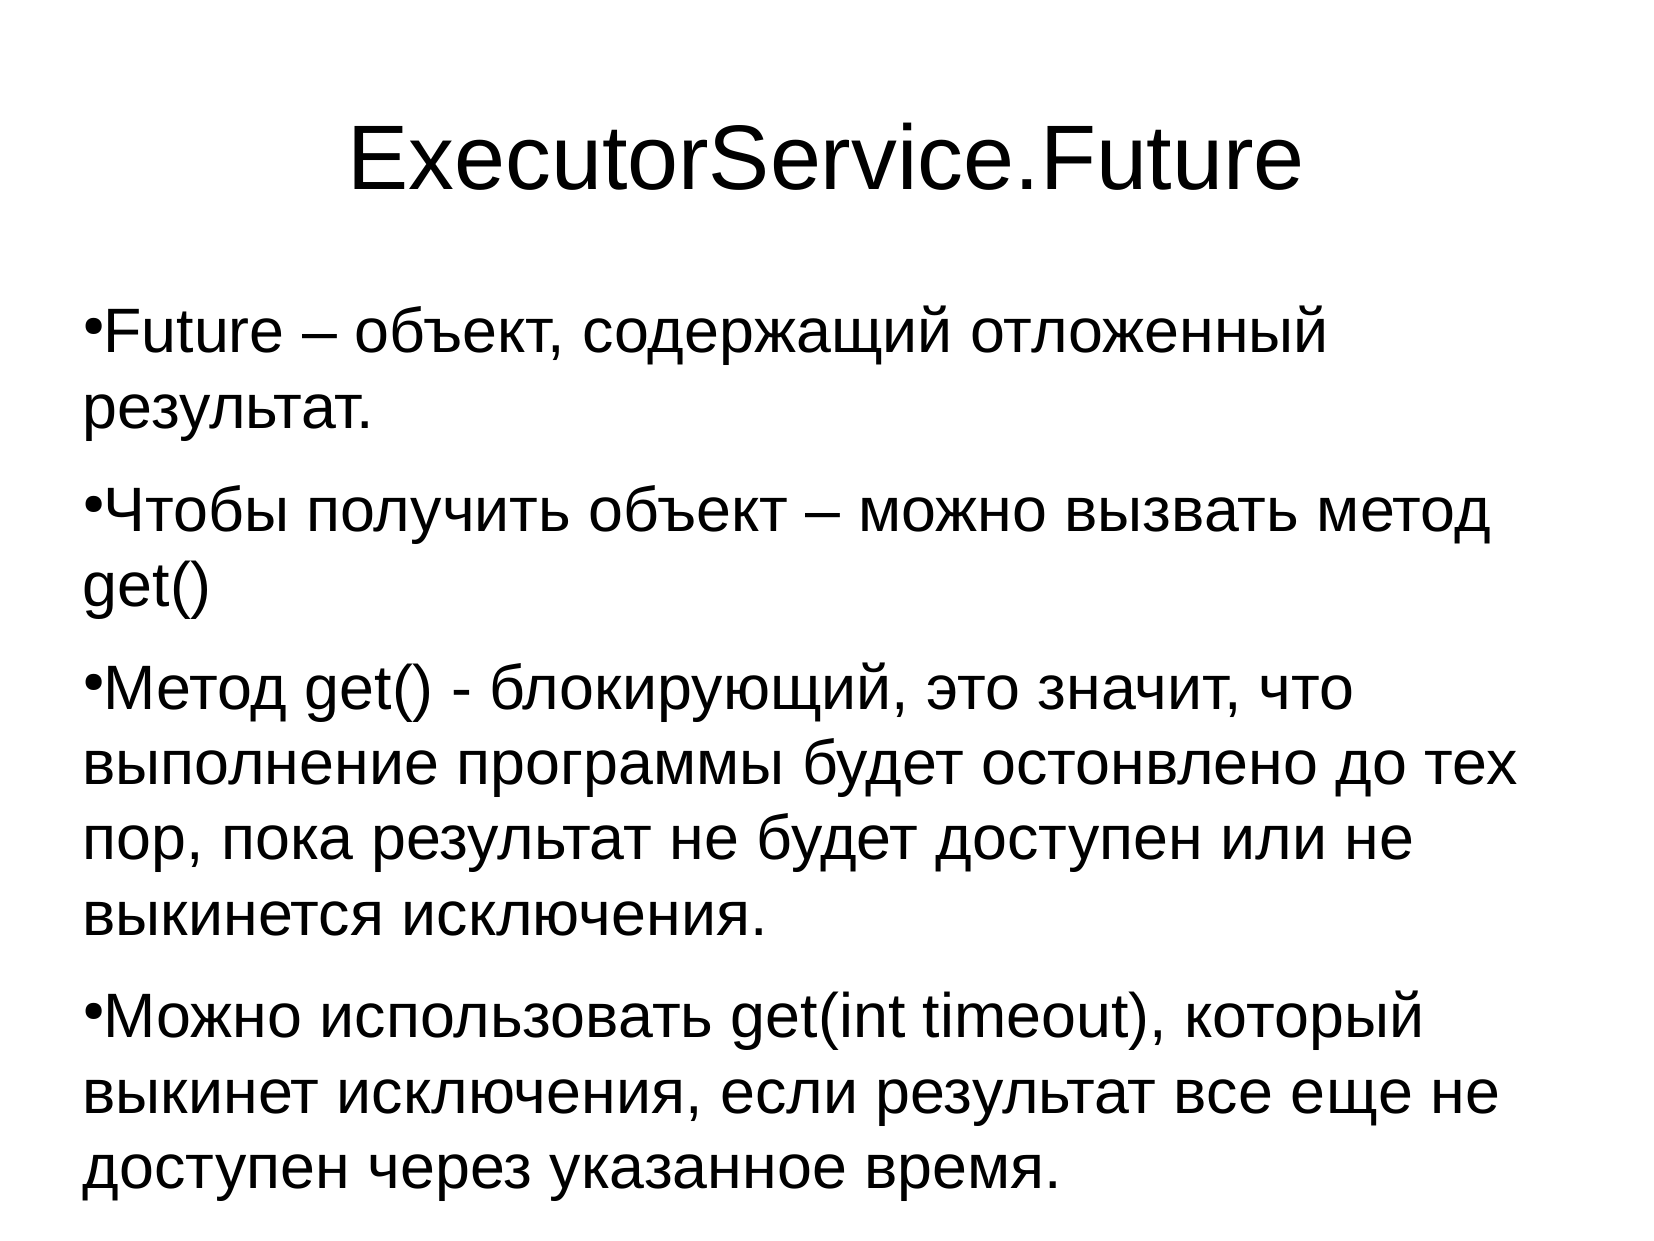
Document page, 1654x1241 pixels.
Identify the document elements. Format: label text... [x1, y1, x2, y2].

title ExecutorService.Future [82, 49, 1571, 257]
list Future – объект, содержащий отложенный результат. Чтобы получить объект – можно вызвать метод get() Метод get() - блокирующий, это значит, что выполнение программы будет остонвлено до тех пор, пока результат не будет доступен или не выкинется исключения. Можно использовать get(int timeout), который выкинет исключения, если результат все еще не доступен через указанное время. [82, 290, 1571, 1202]
